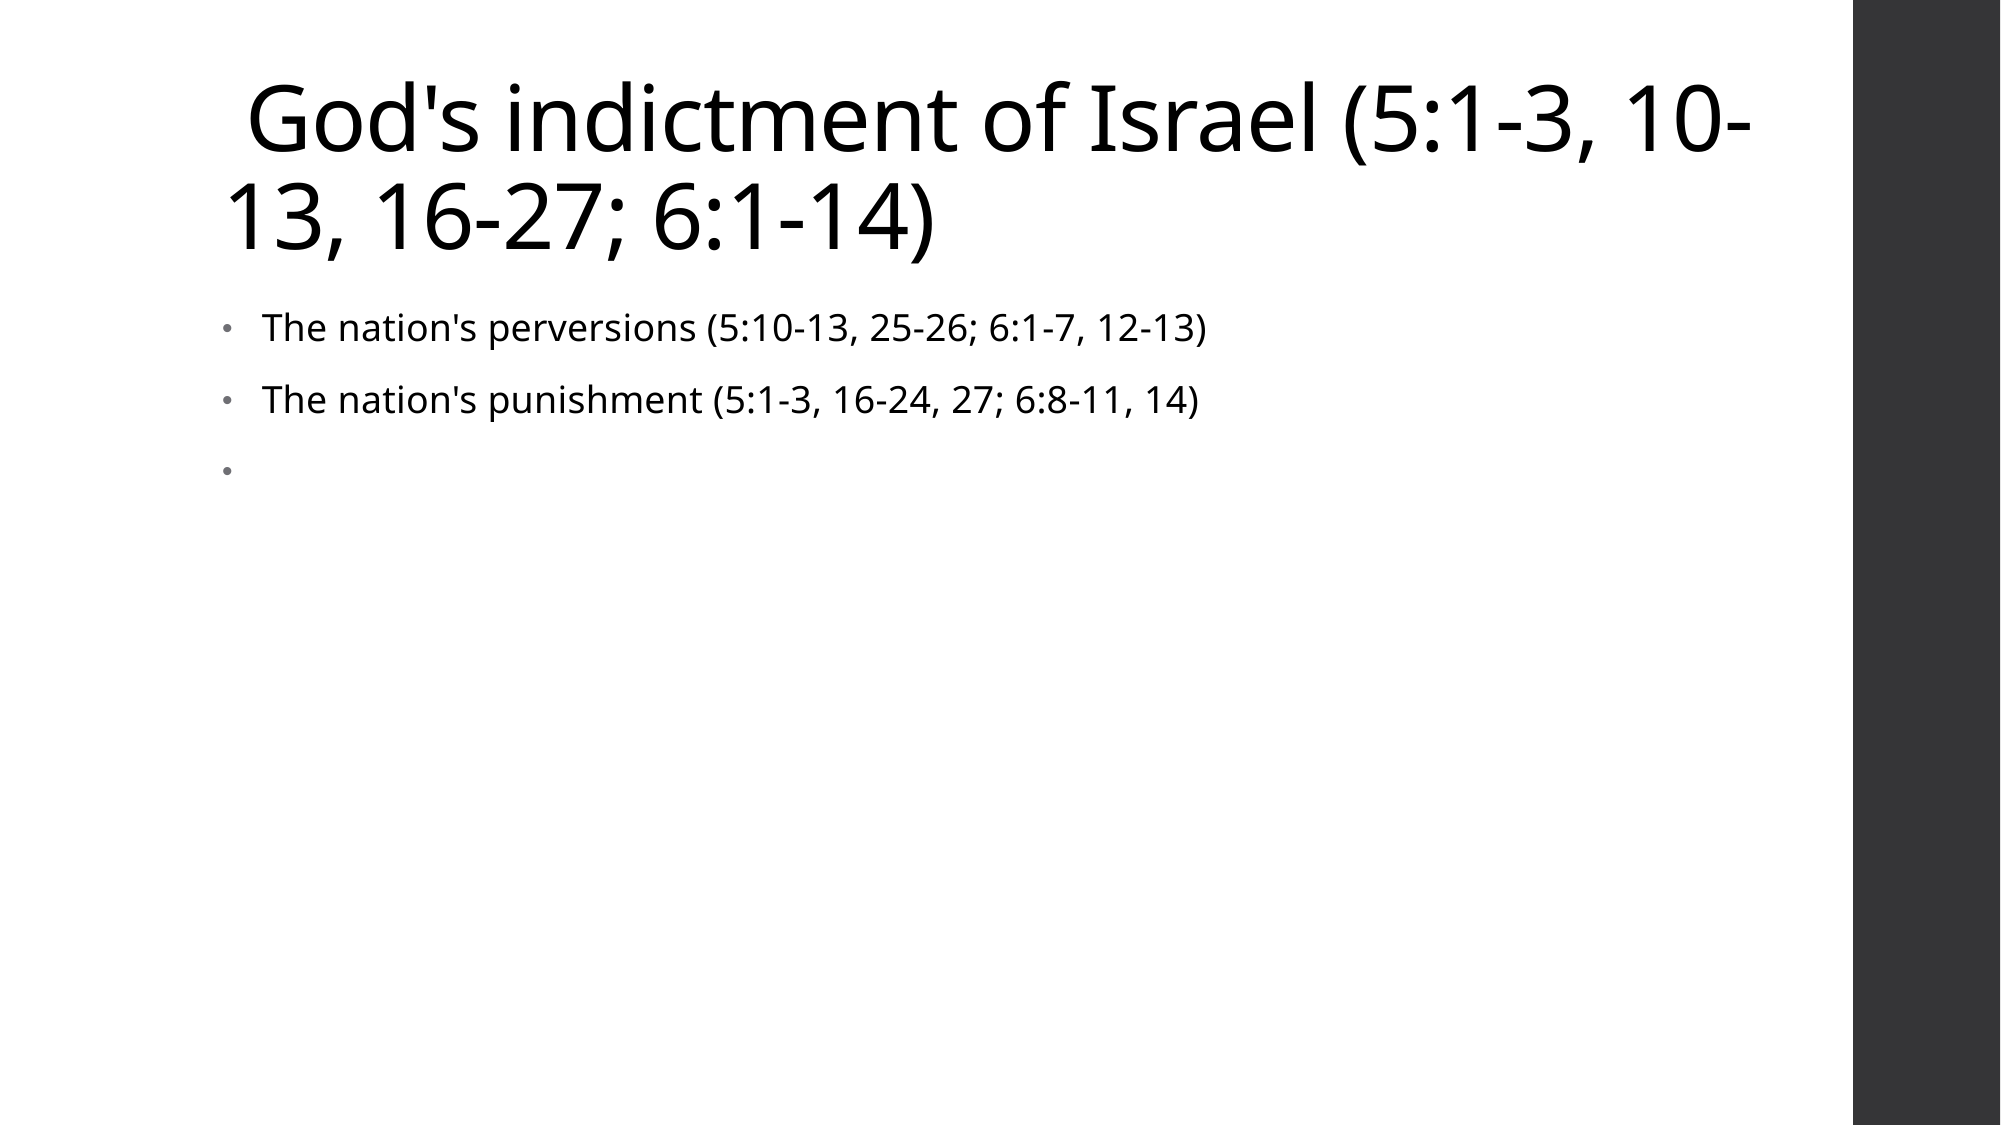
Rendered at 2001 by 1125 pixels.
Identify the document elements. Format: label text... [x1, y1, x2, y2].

list The nation's perversions (5:10-13, 25-26; 6:1-7, 12-13) The nation's punishment (5:1-3, 16-24, 27; 6:8-11, 14) [206, 299, 1617, 1014]
title God's indictment of Israel (5:1-3, 10-13, 16-27; 6:1-14) [206, 60, 1797, 278]
